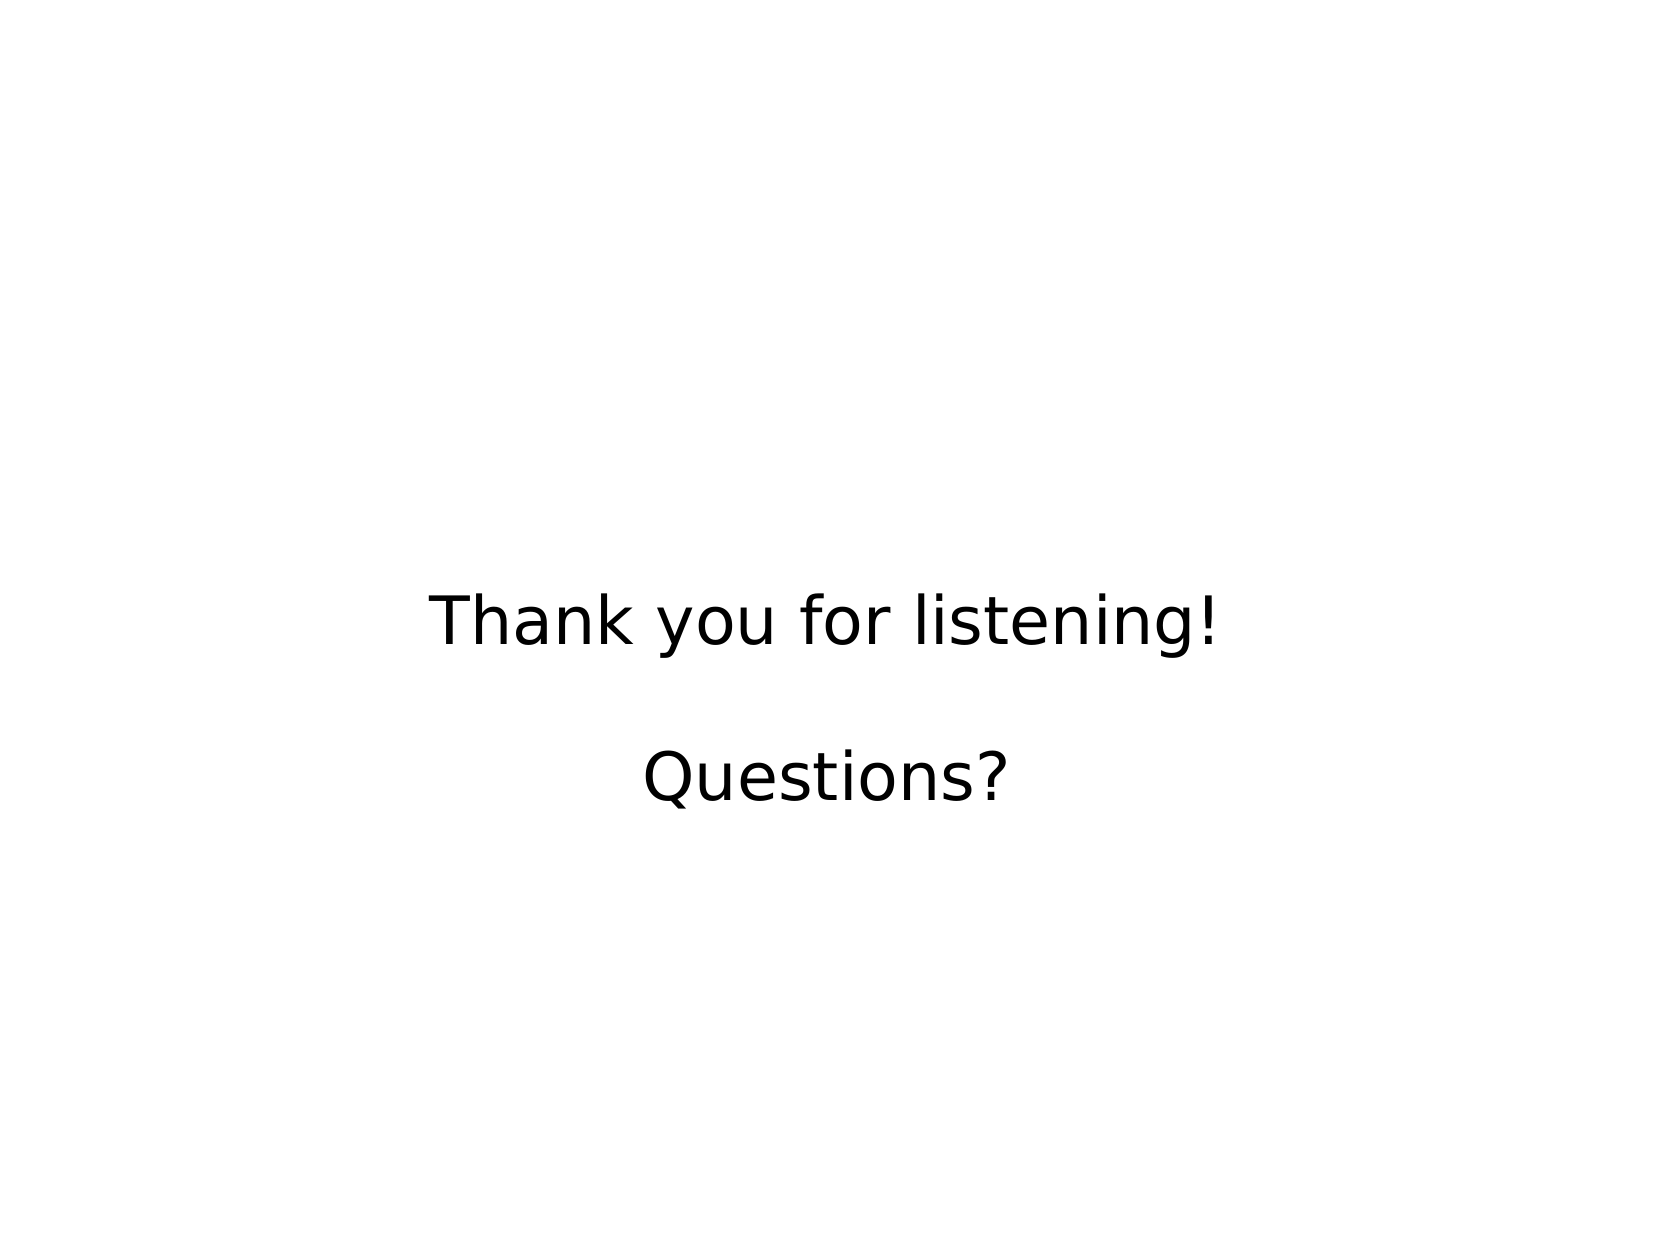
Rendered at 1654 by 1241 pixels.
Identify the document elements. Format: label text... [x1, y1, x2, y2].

subtitle Thank you for listening! Questions? [82, 290, 1571, 1109]
